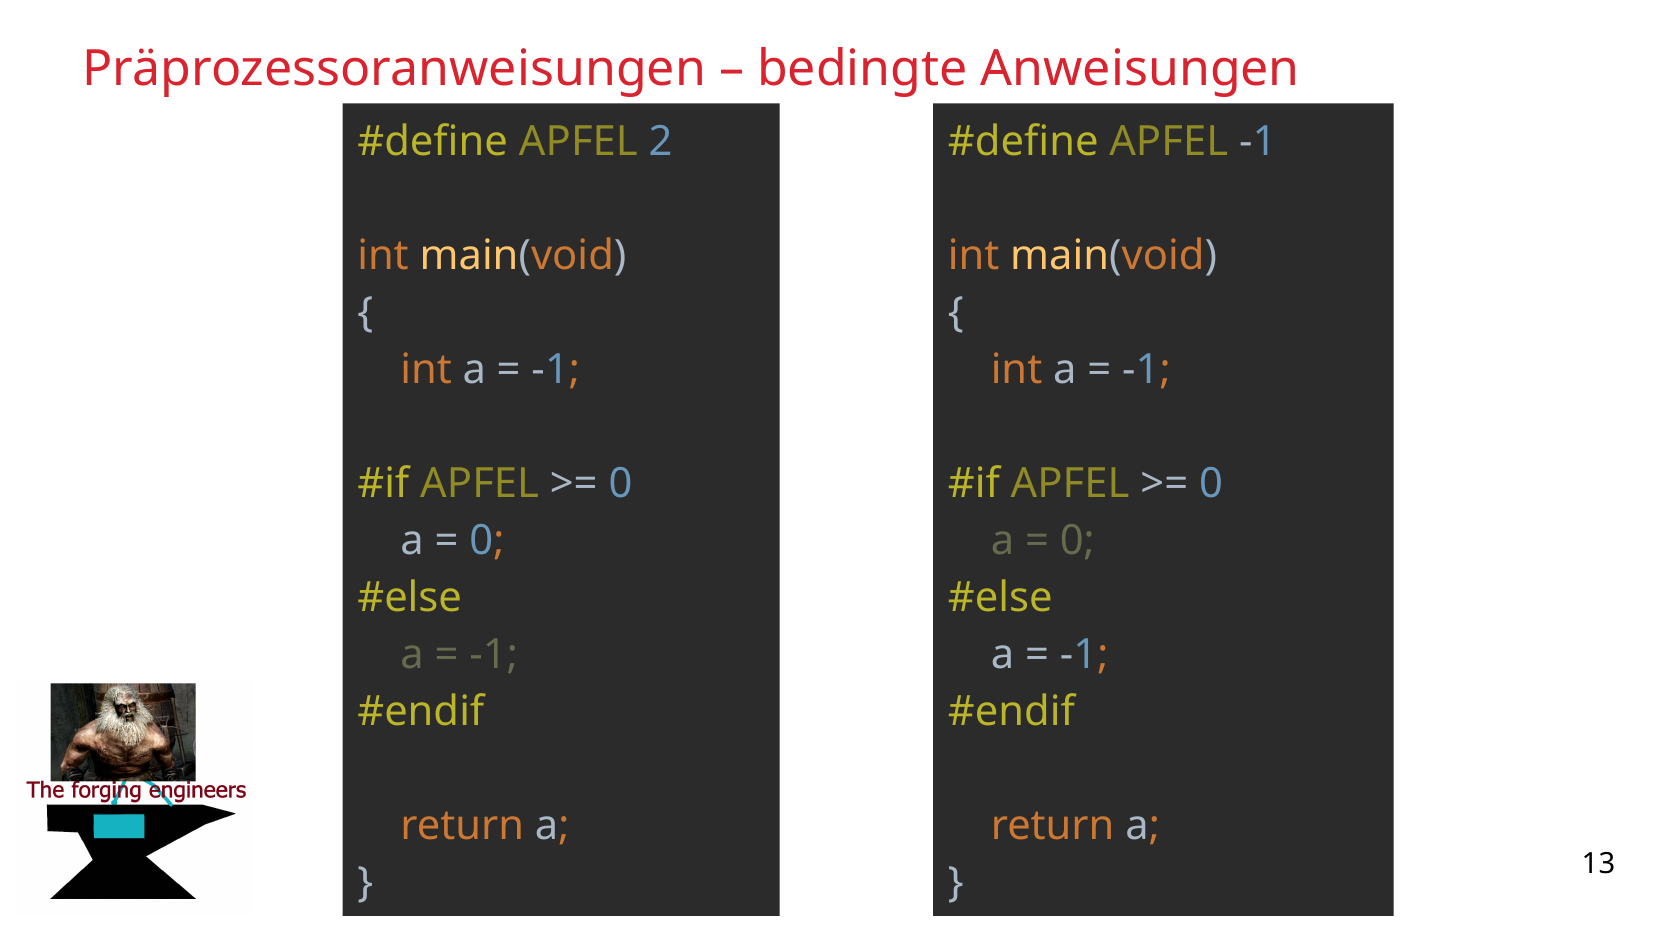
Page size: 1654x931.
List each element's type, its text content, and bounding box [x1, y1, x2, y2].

picture [17, 679, 254, 916]
text_box #define APFEL 2 int main(void) { int a = -1; #if APFEL >= 0 a = 0; #else a = -1; #endif return a; } [342, 103, 780, 780]
text_box #define APFEL -1 int main(void) { int a = -1; #if APFEL >= 0 a = 0; #else a = -1; #endif return a; } [933, 103, 1394, 780]
title Präprozessoranweisungen – bedingte Anweisungen [82, 37, 1571, 95]
